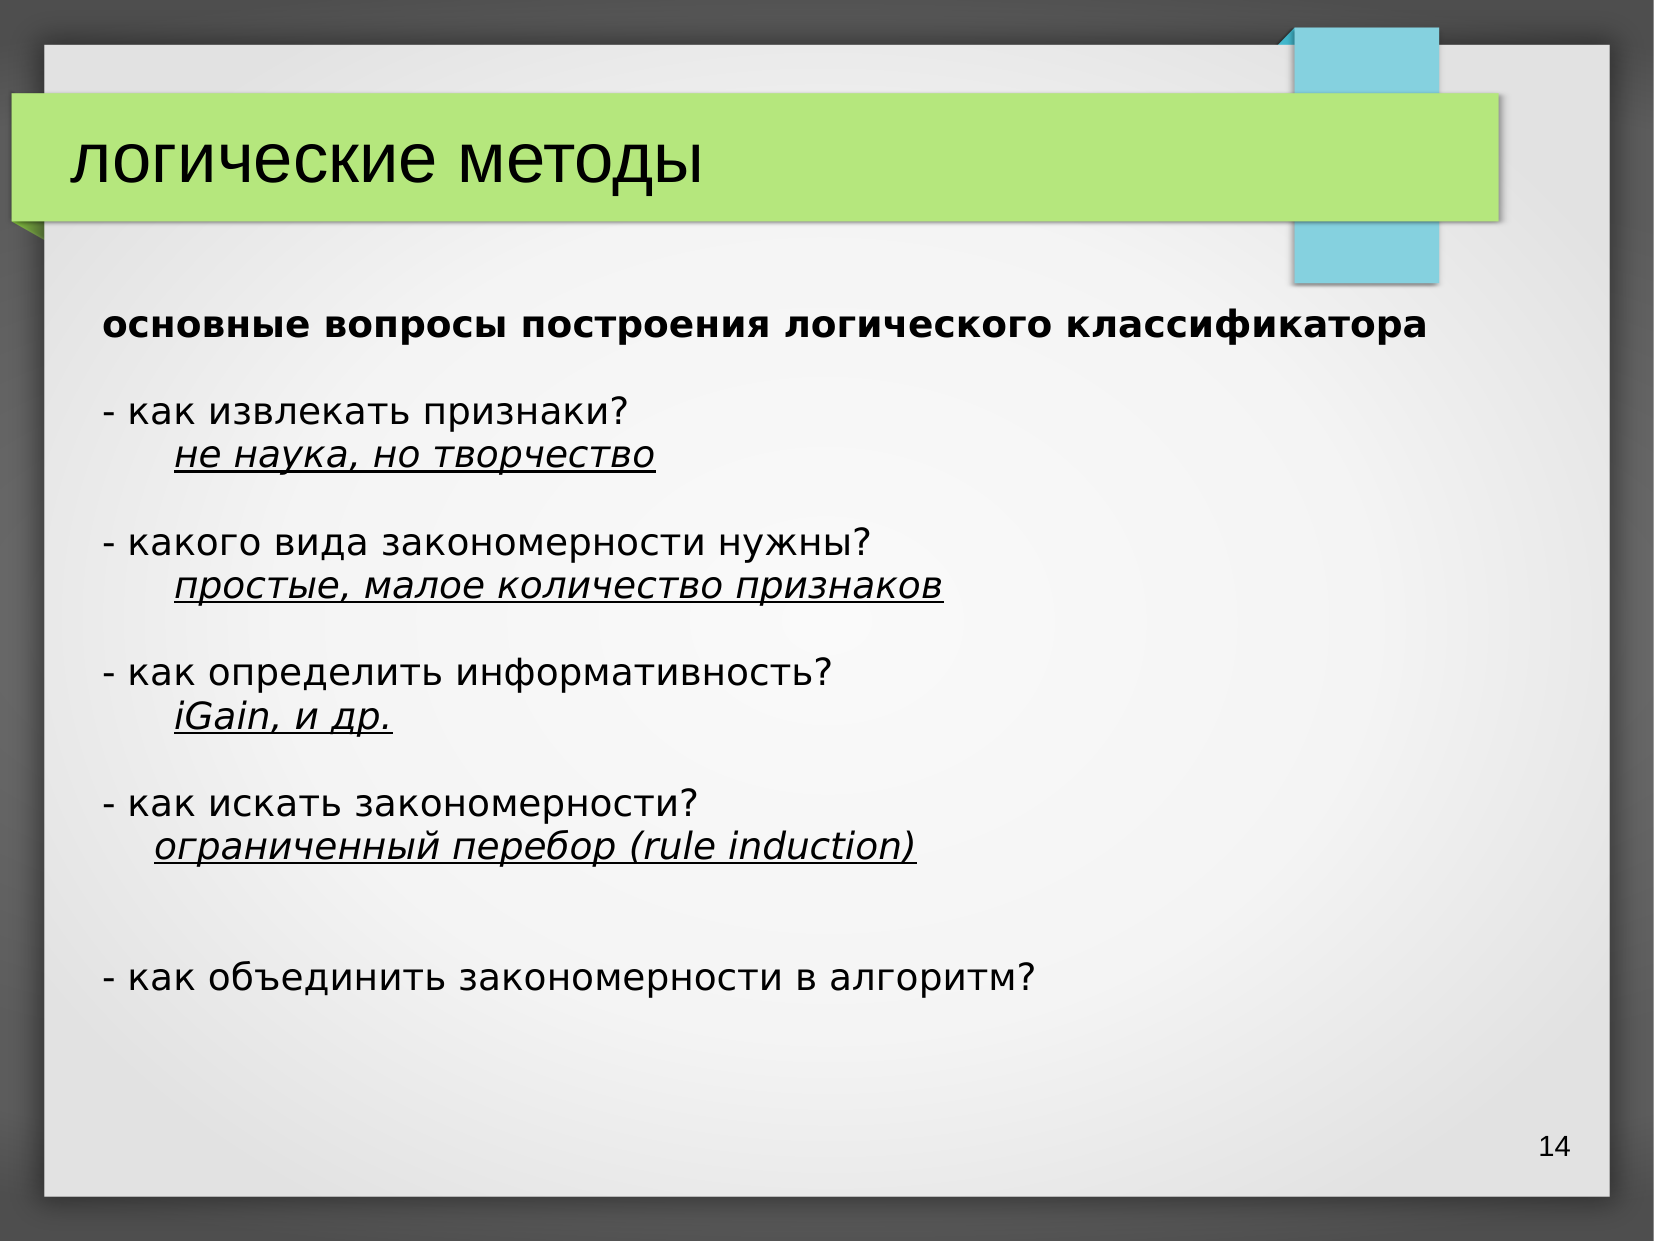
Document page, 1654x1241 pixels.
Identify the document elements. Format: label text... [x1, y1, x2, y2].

text_box основные вопросы построения логического классификатора - как извлекать признаки? не наука, но творчество - какого вида закономерности нужны? простые, малое количество признаков - как определить информативность? iGain, и др. - как искать закономерности? ограниченный перебор (rule induction) - как объединить закономерности в алгоритм? [87, 295, 1453, 1038]
title логические методы [70, 118, 1205, 199]
picture [0, 0, 1654, 1241]
